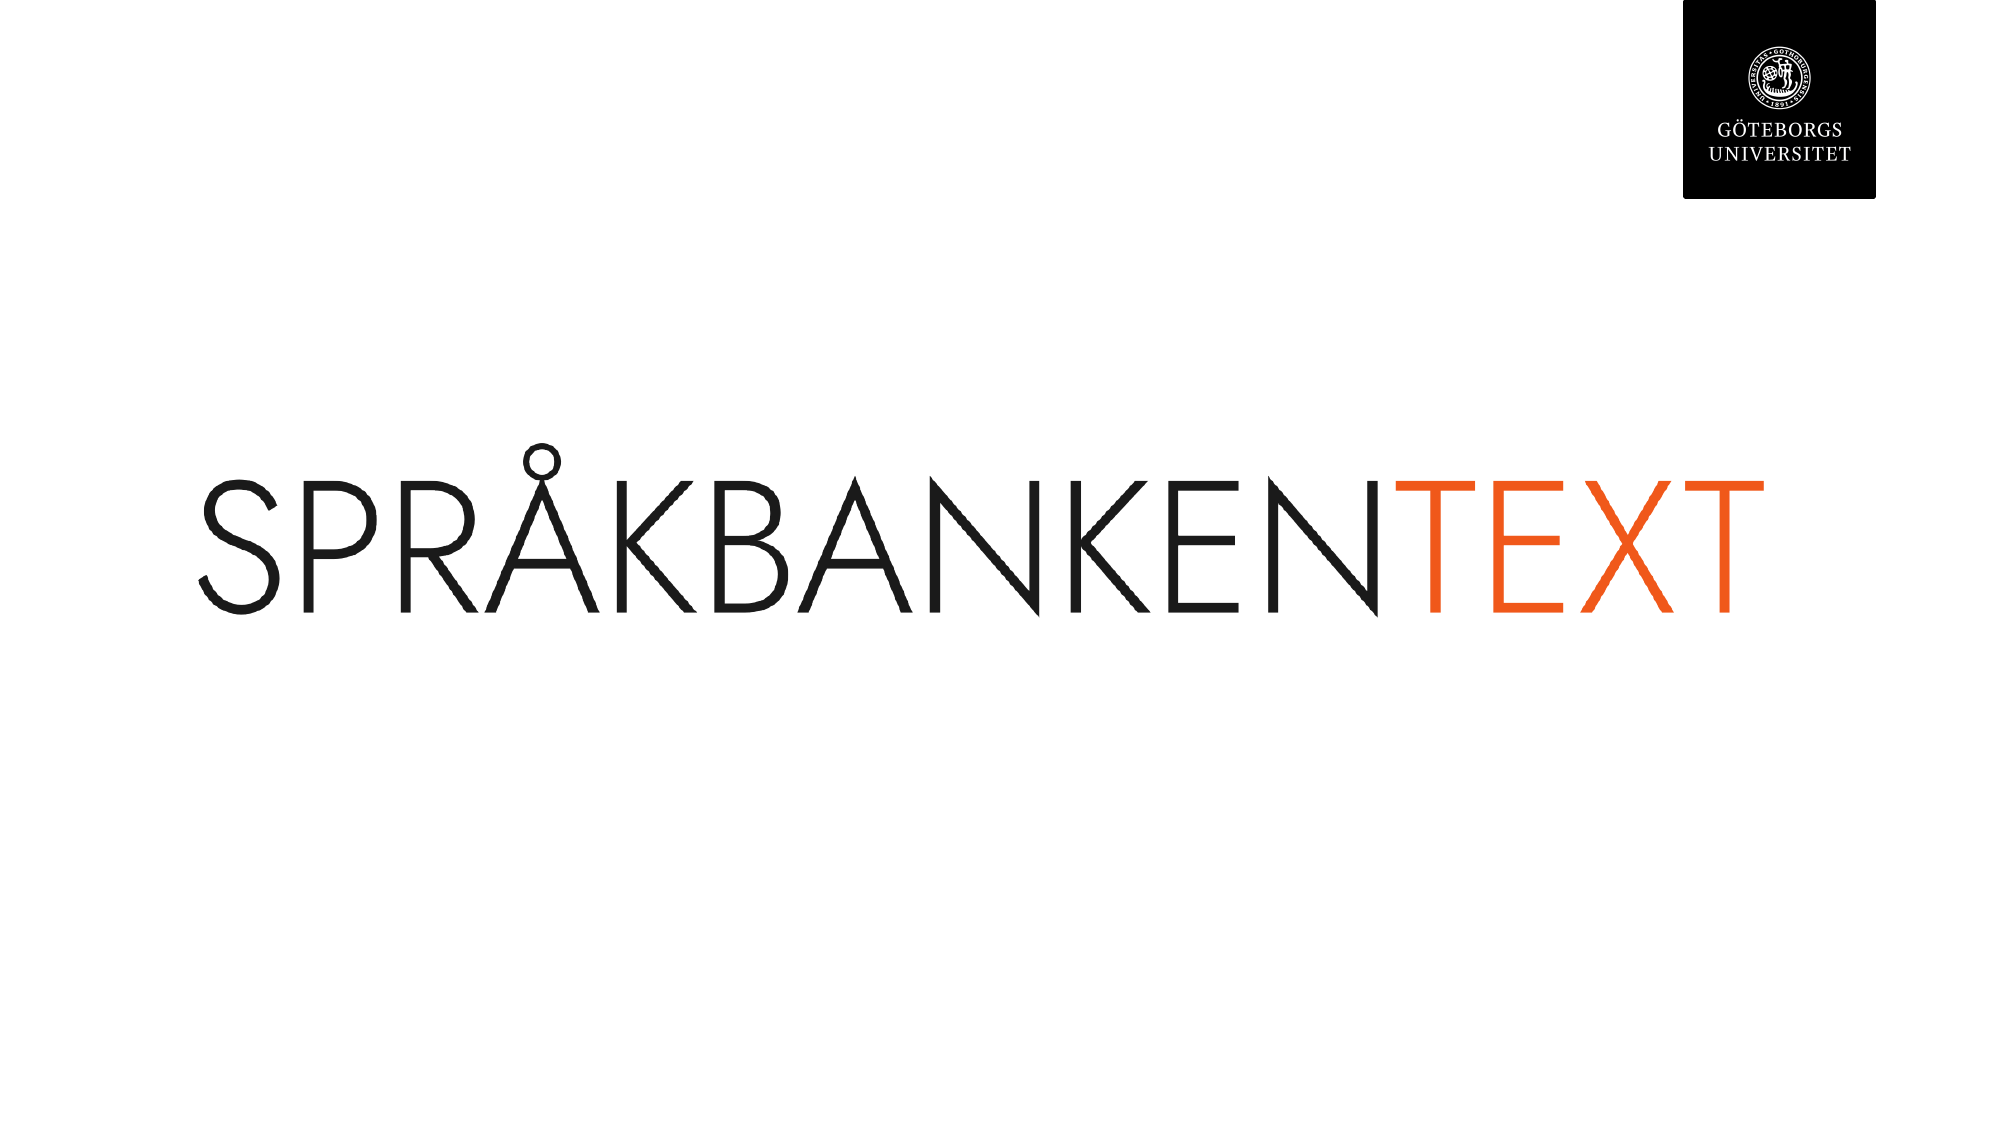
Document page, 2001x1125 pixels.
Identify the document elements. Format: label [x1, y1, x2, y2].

picture [184, 406, 1802, 621]
picture [1683, 0, 1876, 199]
